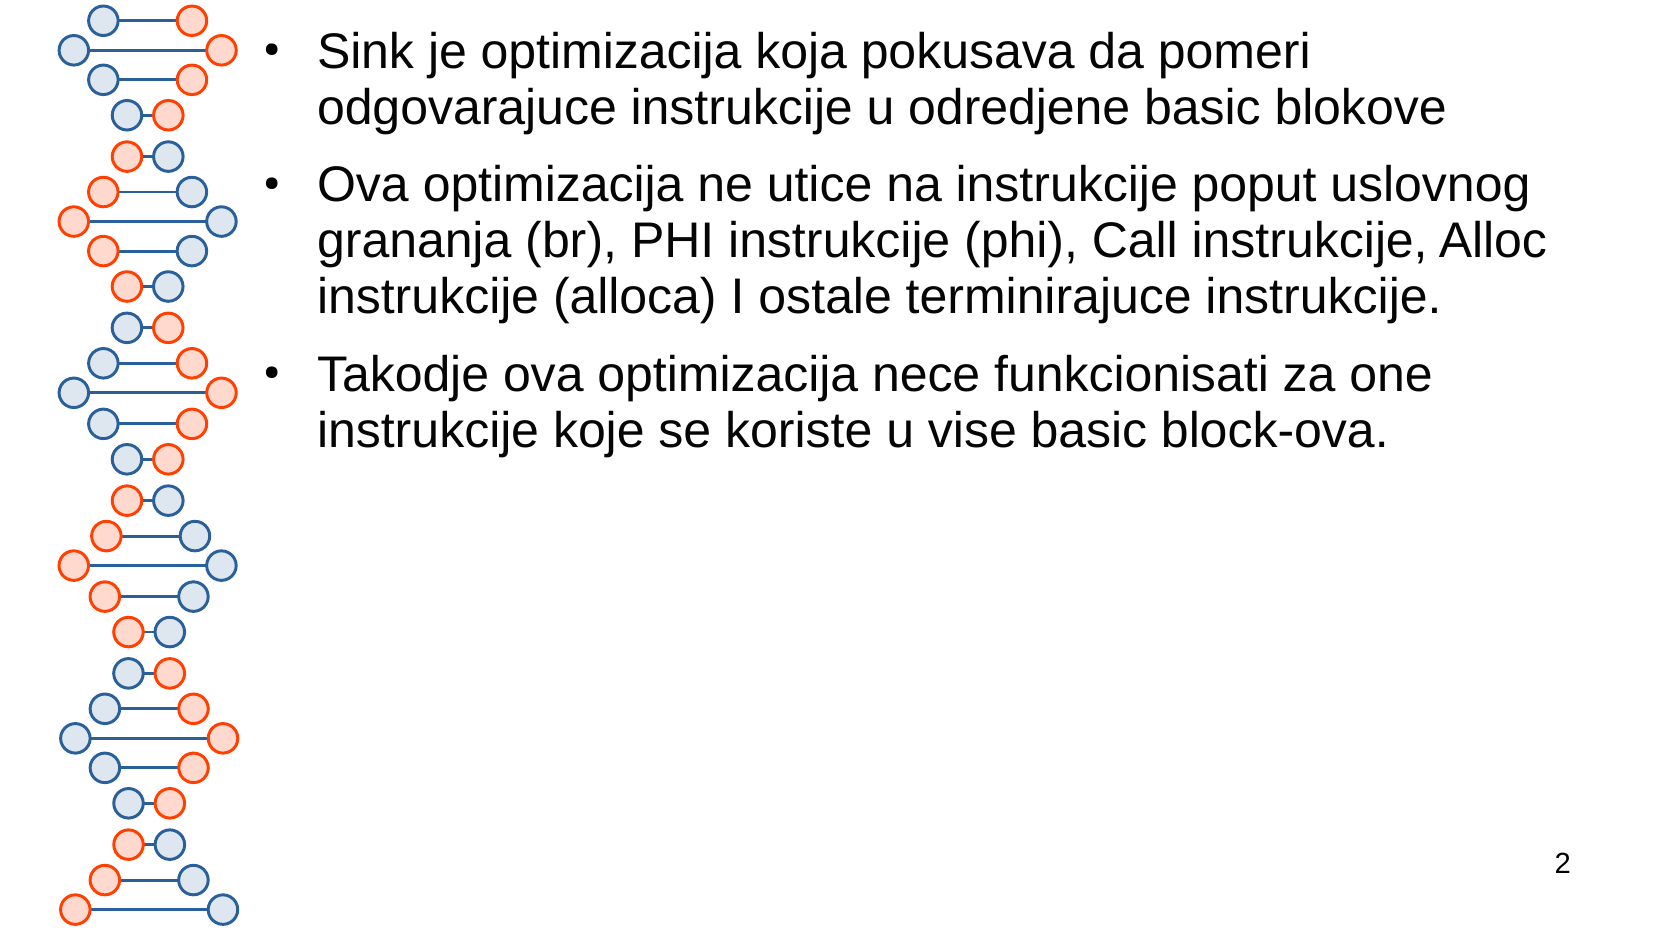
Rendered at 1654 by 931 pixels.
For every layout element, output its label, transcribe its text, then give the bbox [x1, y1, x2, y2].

list Sink je optimizacija koja pokusava da pomeri odgovarajuce instrukcije u odredjene basic blokove Ova optimizacija ne utice na instrukcije poput uslovnog grananja (br), PHI instrukcije (phi), Call instrukcije, Alloc instrukcije (alloca) I ostale terminirajuce instrukcije. Takodje ova optimizacija nece funkcionisati za one instrukcije koje se koriste u vise basic block-ova. [246, 23, 1576, 788]
